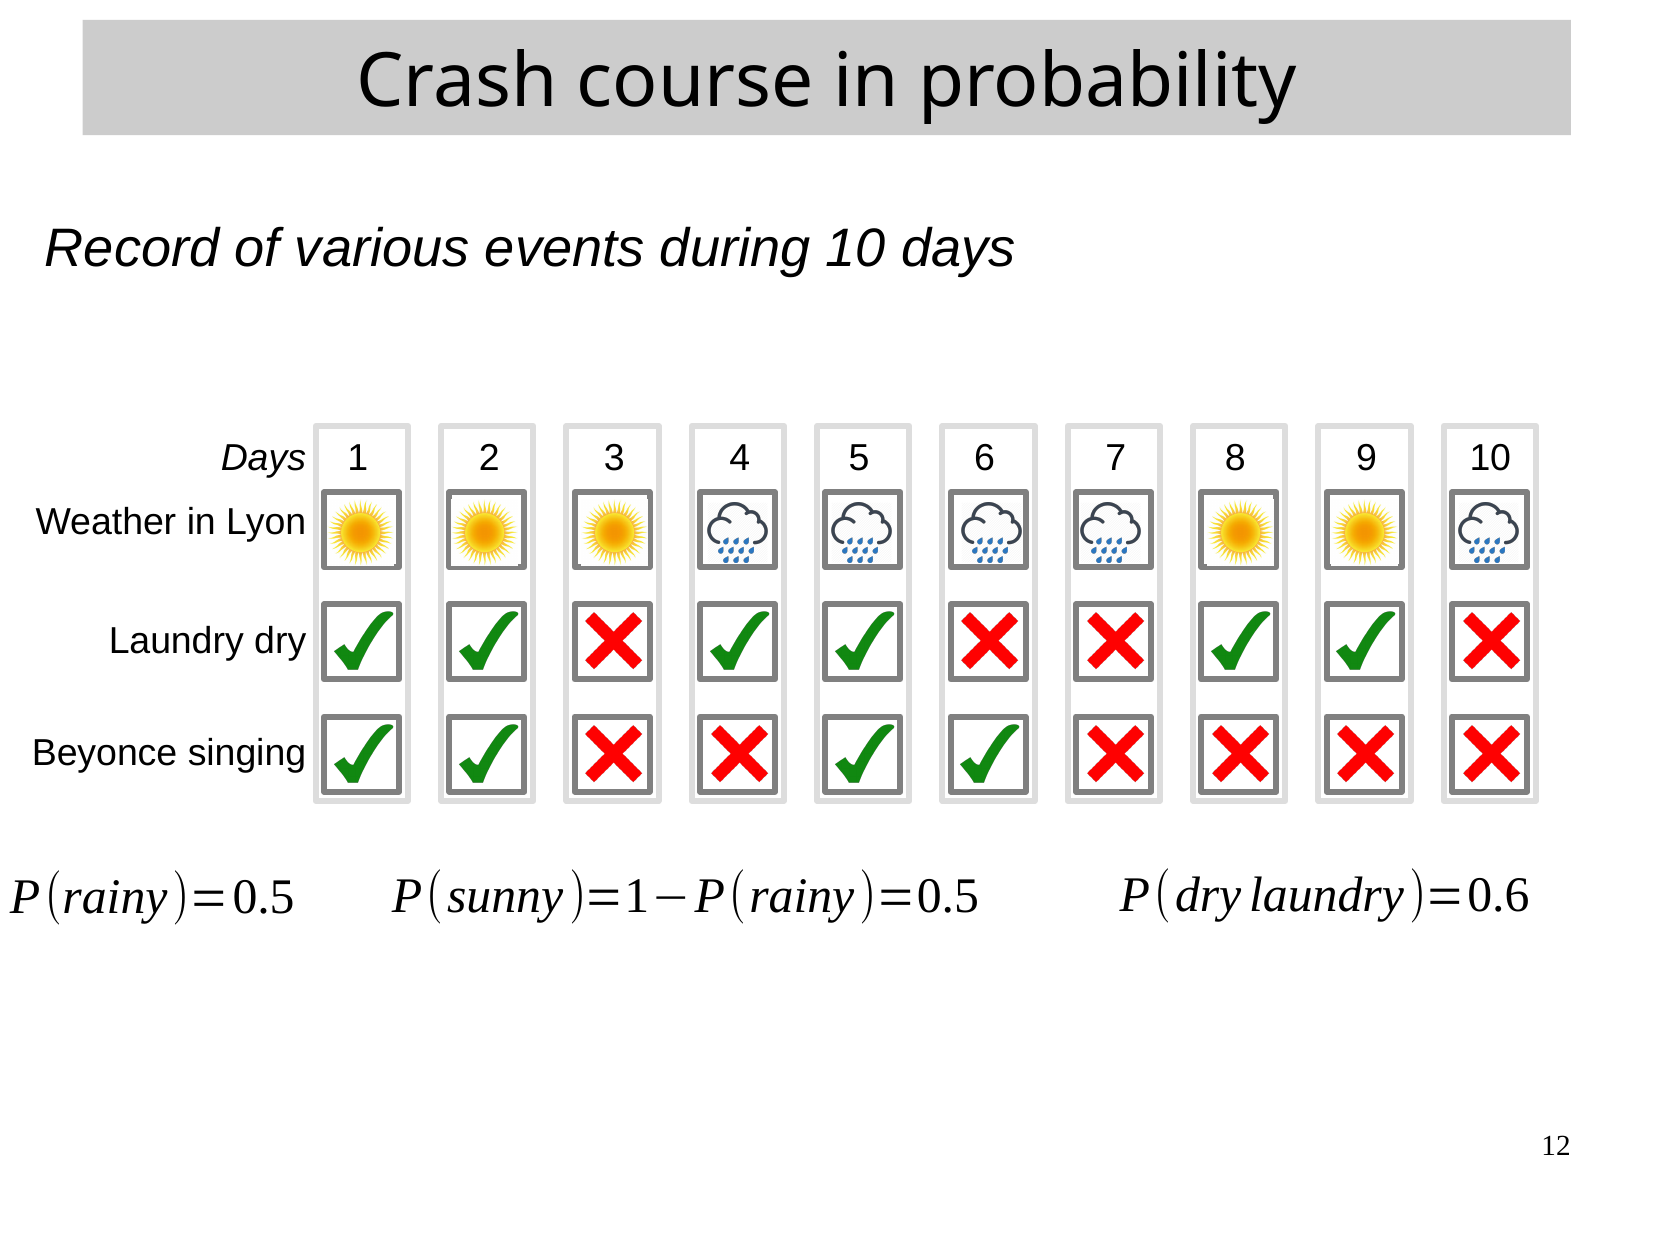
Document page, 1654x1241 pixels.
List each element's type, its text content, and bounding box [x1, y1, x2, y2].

chart [1110, 865, 1537, 926]
picture [1461, 723, 1522, 784]
picture [1080, 502, 1141, 563]
picture [1331, 499, 1398, 566]
picture [1335, 723, 1396, 784]
picture [709, 610, 770, 671]
picture [333, 610, 394, 671]
picture [1210, 723, 1271, 784]
picture [834, 723, 895, 784]
chart [0, 868, 301, 928]
text_box 7 [1090, 429, 1151, 486]
text_box 1 [332, 429, 393, 486]
picture [1085, 723, 1146, 784]
text_box 5 [834, 429, 895, 486]
picture [1458, 502, 1519, 563]
picture [583, 723, 644, 784]
picture [458, 610, 519, 671]
text_box Record of various events during 10 days [30, 210, 1216, 286]
picture [451, 499, 518, 566]
picture [327, 499, 394, 566]
text_box 3 [589, 429, 650, 486]
picture [709, 723, 770, 784]
picture [831, 502, 892, 563]
text_box 10 [1455, 495, 1524, 528]
text_box 6 [959, 429, 1020, 486]
picture [581, 499, 648, 566]
picture [959, 723, 1020, 784]
picture [1210, 610, 1271, 671]
picture [961, 502, 1022, 563]
text_box Weather in Lyon [5, 493, 313, 554]
text_box 9 [1341, 429, 1402, 486]
text_box Laundry dry [5, 611, 313, 672]
text_box 10 [1454, 429, 1533, 528]
picture [583, 610, 644, 671]
text_box 2 [463, 429, 524, 486]
picture [707, 502, 768, 563]
picture [458, 723, 519, 784]
picture [834, 610, 895, 671]
picture [1207, 499, 1274, 566]
text_box 4 [714, 429, 775, 486]
text_box Days [5, 428, 313, 489]
title Crash course in probability [82, 19, 1571, 136]
picture [333, 723, 394, 784]
picture [1085, 610, 1146, 671]
picture [959, 610, 1020, 671]
picture [1335, 610, 1396, 671]
text_box 8 [1210, 429, 1271, 486]
text_box Beyonce singing [5, 723, 313, 784]
chart [381, 867, 987, 927]
picture [1461, 610, 1522, 671]
